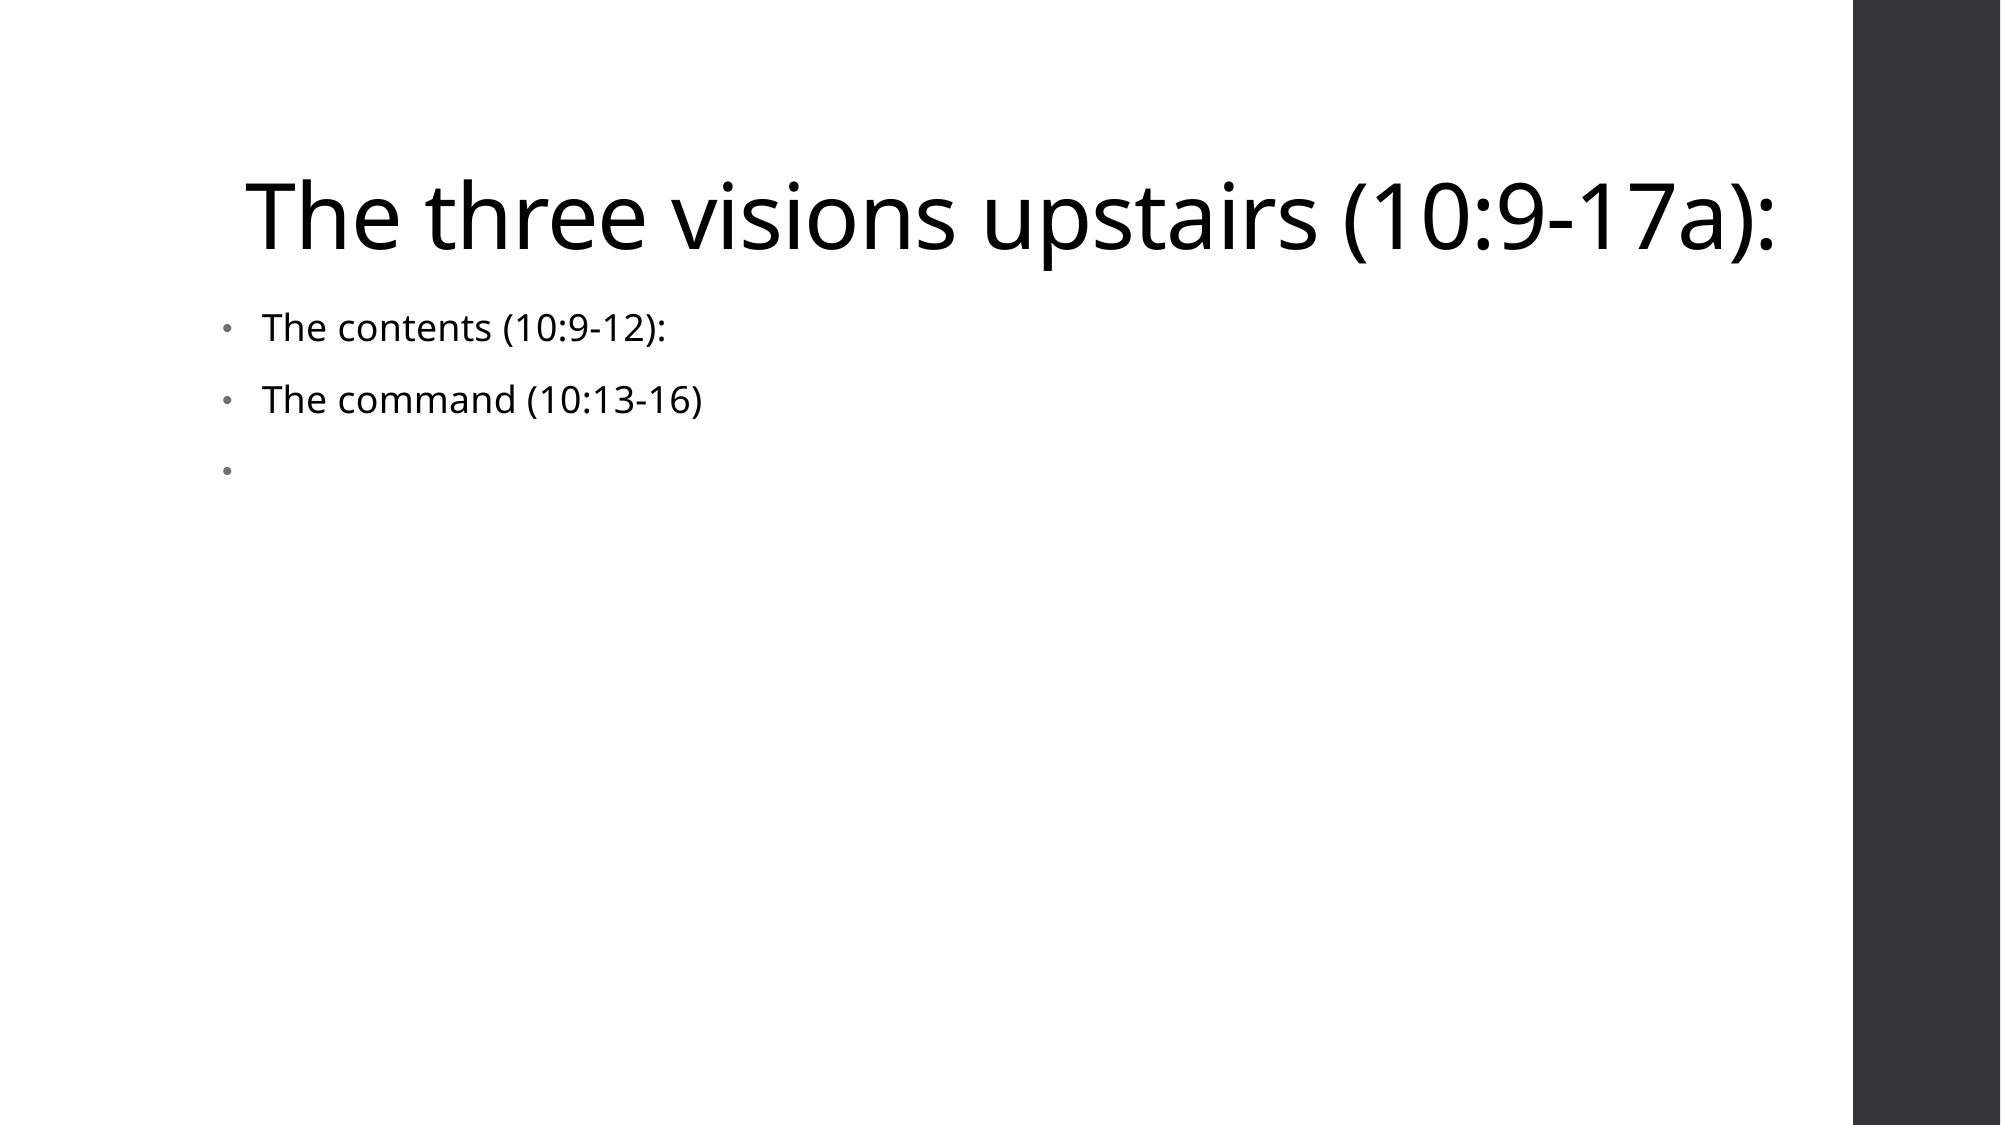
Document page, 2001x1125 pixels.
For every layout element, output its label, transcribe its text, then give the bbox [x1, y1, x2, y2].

list The contents (10:9-12): The command (10:13-16) [206, 299, 1617, 1014]
title The three visions upstairs (10:9-17a): [206, 60, 1797, 278]
